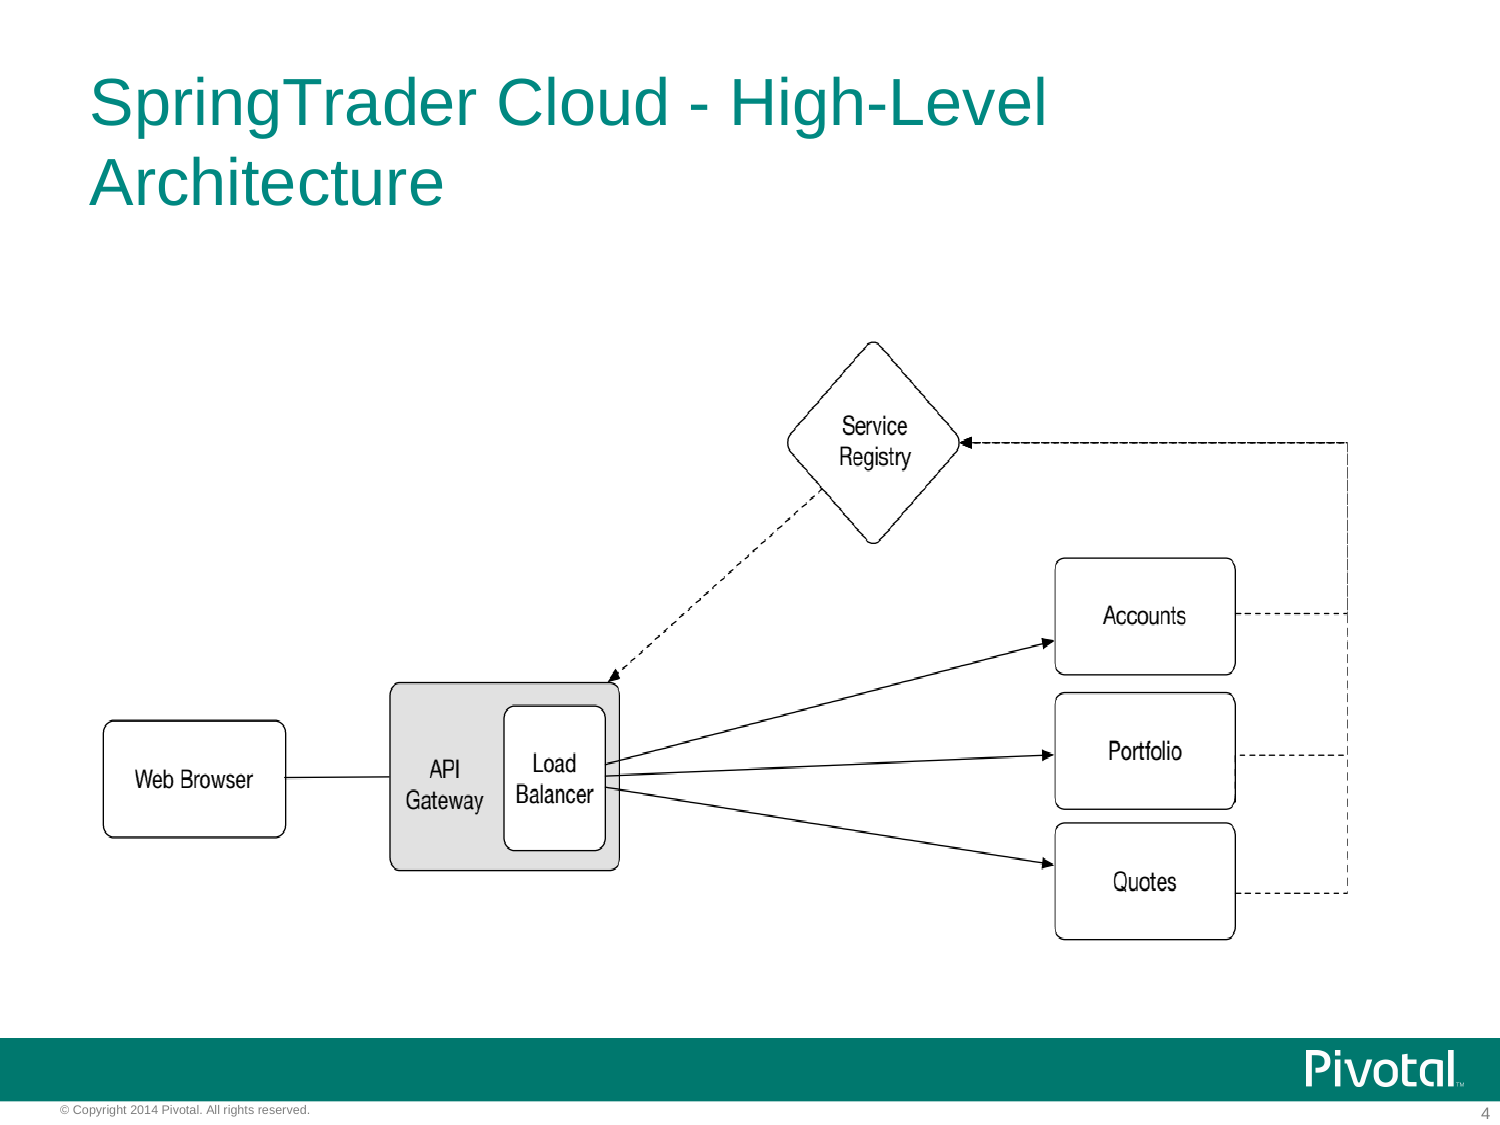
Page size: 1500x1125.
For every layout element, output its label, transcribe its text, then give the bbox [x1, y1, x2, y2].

title SpringTrader Cloud - High-Level Architecture [75, 45, 1425, 233]
picture [100, 334, 1348, 942]
picture [1306, 1050, 1464, 1087]
